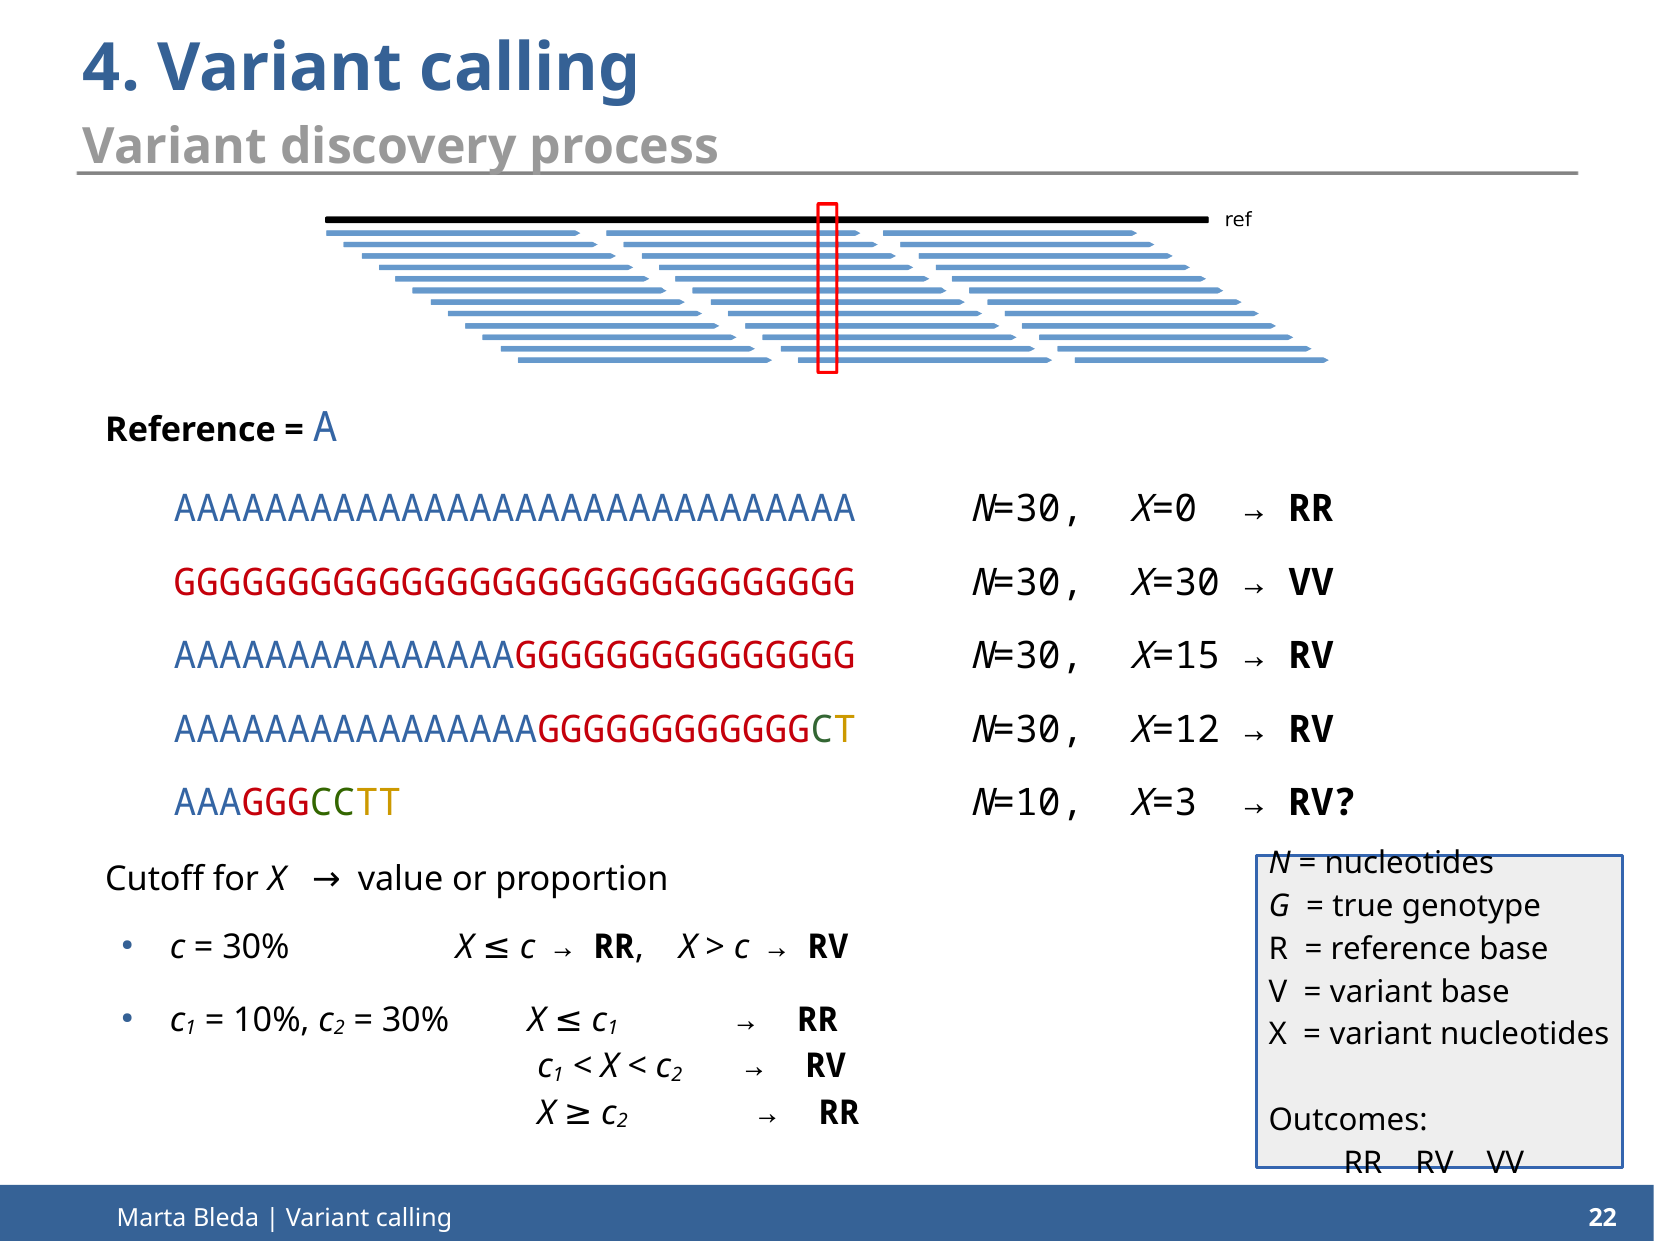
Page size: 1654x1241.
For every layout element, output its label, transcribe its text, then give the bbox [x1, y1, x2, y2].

picture [74, 170, 490, 175]
title 4. Variant calling Variant discovery process [82, 31, 1571, 166]
text_box N = nucleotides G = true genotype R = reference base V = variant base X = variant nucleotides Outcomes: RR RV VV [1256, 855, 1623, 1168]
picture [325, 202, 1329, 374]
picture [497, 170, 533, 175]
picture [540, 170, 1580, 175]
list Reference = A AAAAAAAAAAAAAAAAAAAAAAAAAAAAAA N=30, X=0 → RR GGGGGGGGGGGGGGGGGGGGGGGGGGGGGG N=30, X=30 → VV AAAAAAAAAAAAAAAGGGGGGGGGGGGGGG N=30, X=15 → RV AAAAAAAAAAAAAAAAGGGGGGGGGGGGCT N=30, X=12 → RV AAAGGGCCTT N=10, X=3 → RV? Cutoff for X → value or proportion c = 30% X ≤ c → RR, X > c → RV c1 = 10%, c2 = 30% X ≤ c1 → RR c1 < X < c2 → RV X ≥ c2 → RR [105, 396, 1572, 1139]
